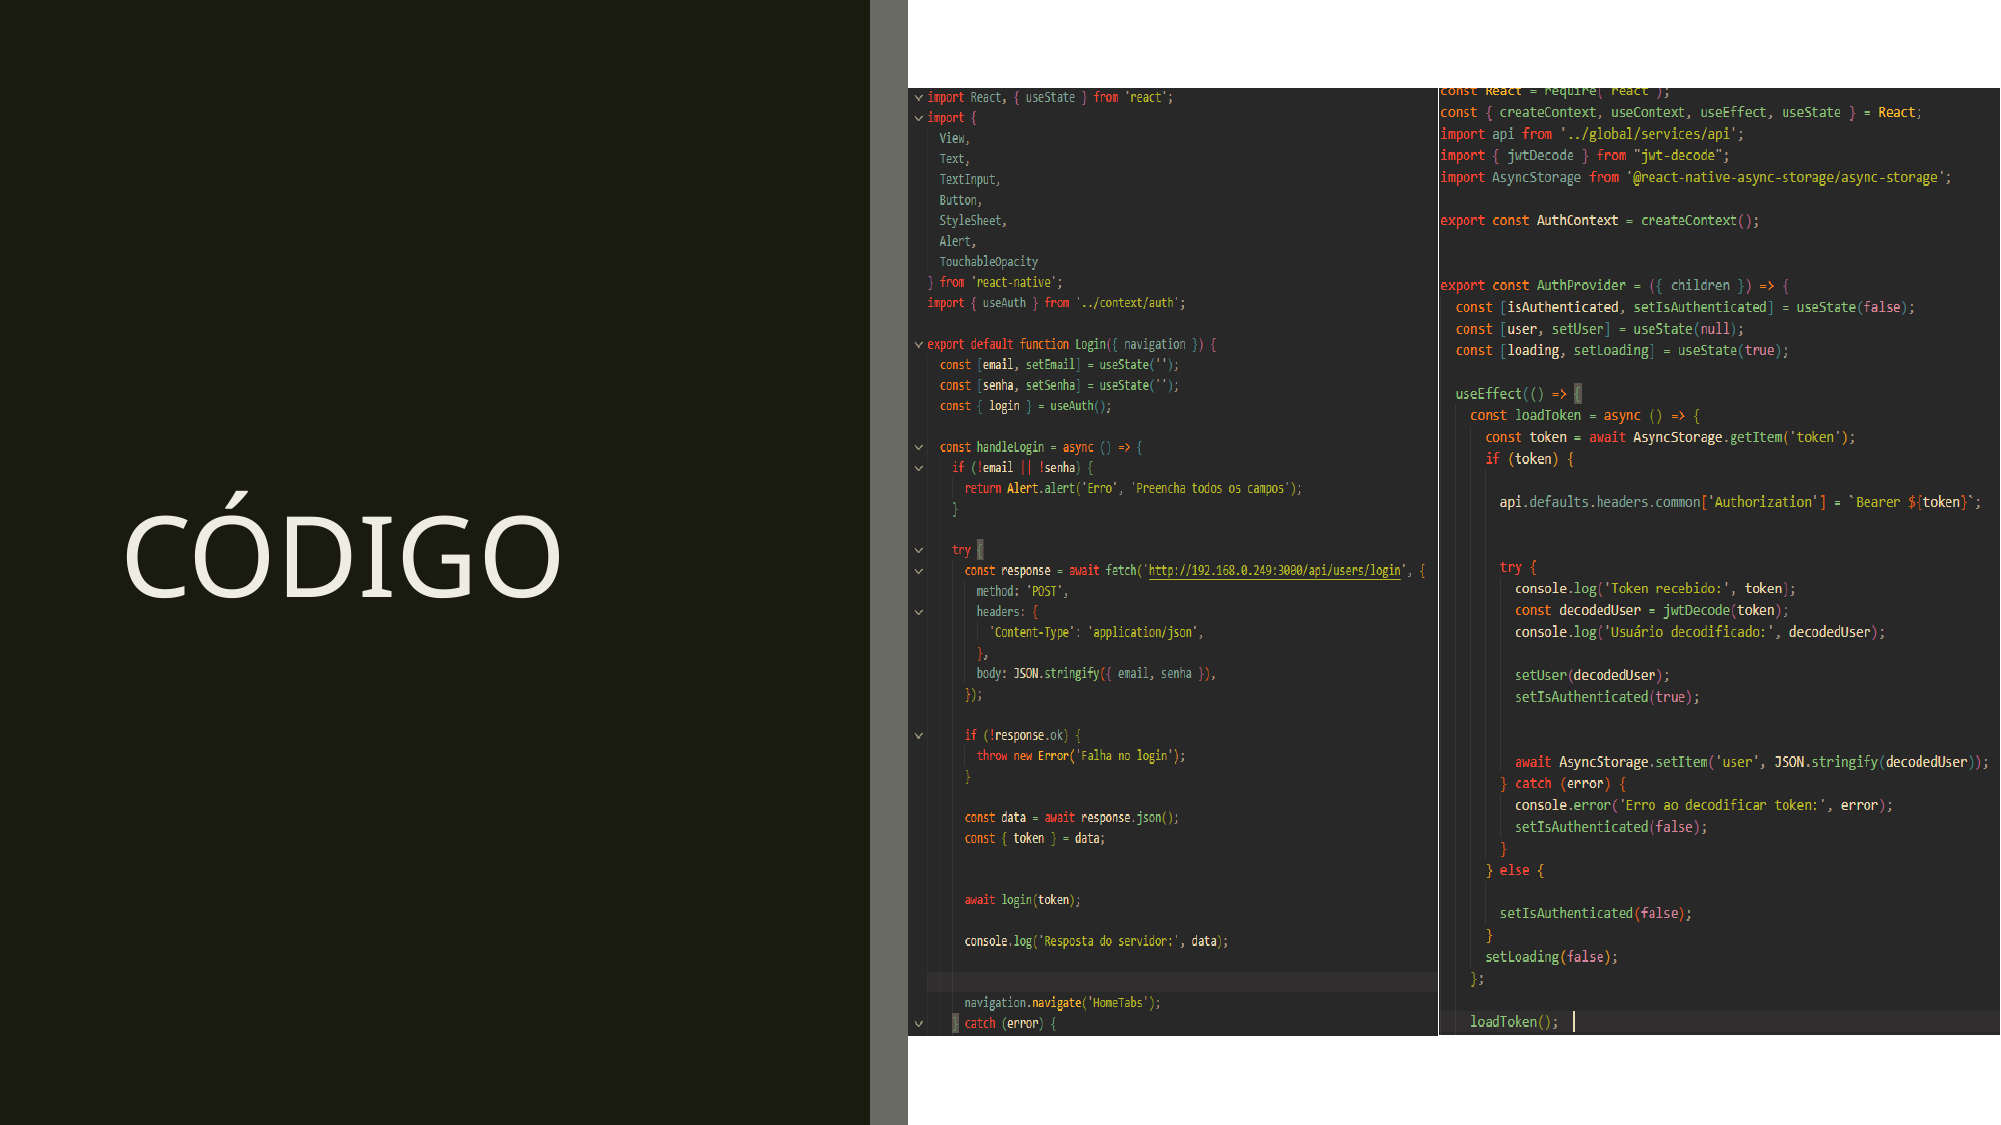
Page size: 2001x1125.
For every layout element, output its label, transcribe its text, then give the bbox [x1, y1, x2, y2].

title CÓDIGO [105, 129, 765, 994]
picture [908, 88, 1438, 1036]
picture [1439, 88, 2000, 1035]
text_box [0, 0, 908, 1125]
